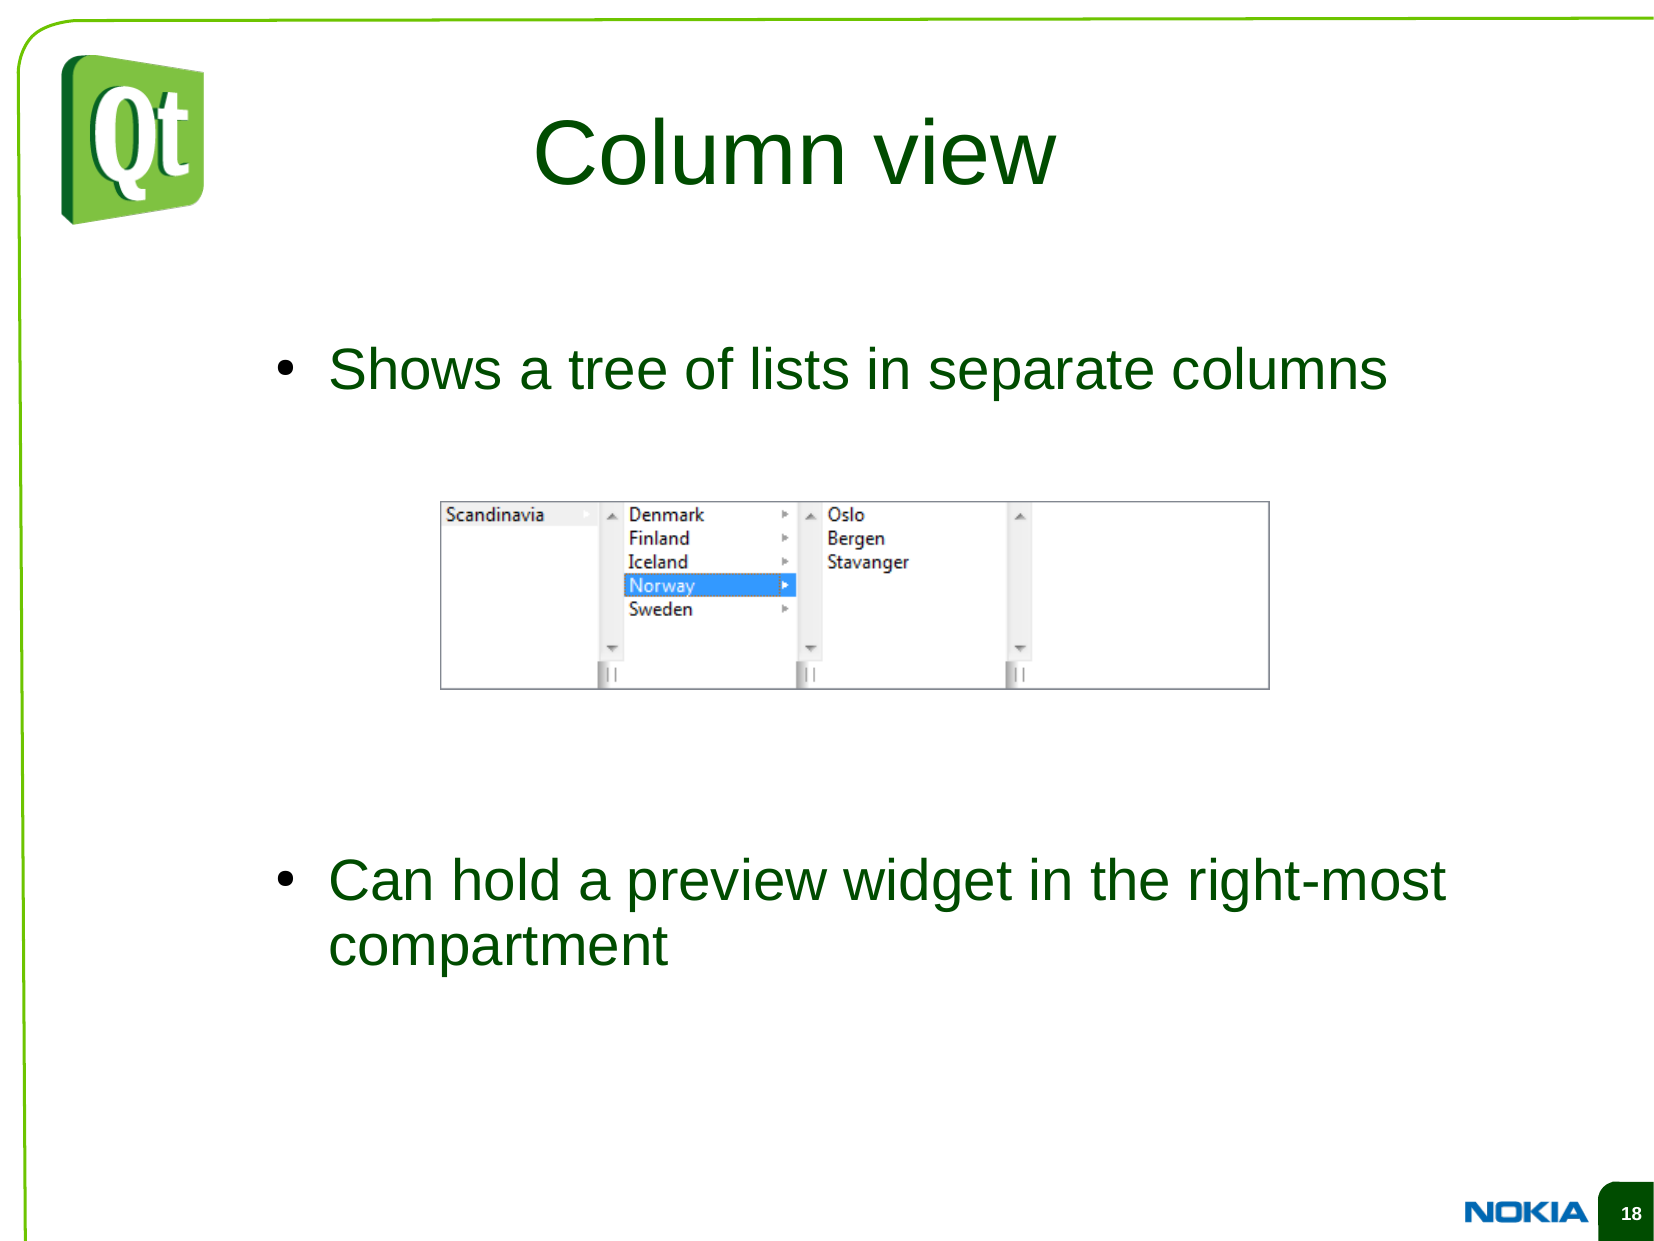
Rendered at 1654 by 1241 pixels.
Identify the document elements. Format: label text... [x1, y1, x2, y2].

list Shows a tree of lists in separate columns Can hold a preview widget in the right-most compartment [257, 336, 1577, 1156]
picture [61, 55, 204, 225]
title Column view [257, 56, 1333, 250]
picture [440, 501, 1270, 690]
picture [1465, 1201, 1589, 1223]
